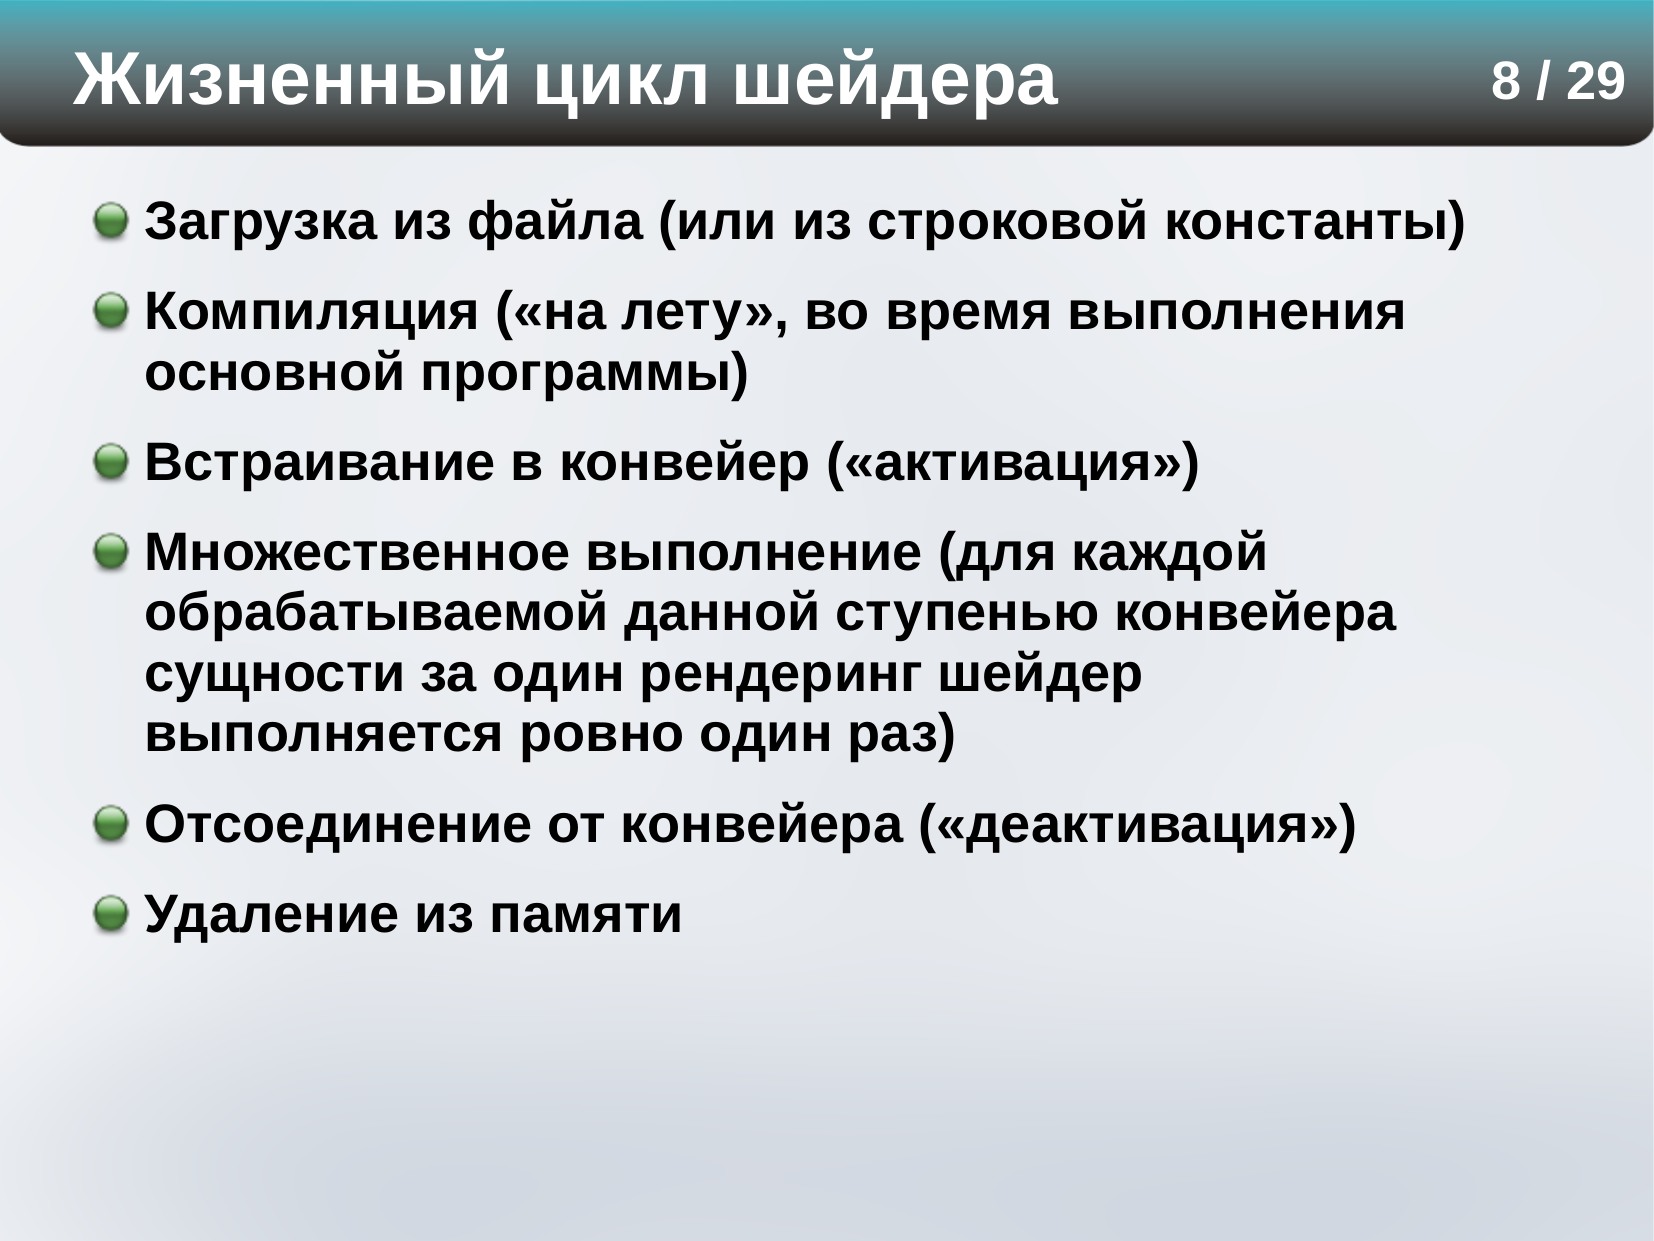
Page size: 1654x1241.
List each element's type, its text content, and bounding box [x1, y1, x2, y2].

text_box <номер> / 29 [1476, 42, 1654, 179]
picture [0, 0, 1654, 1241]
text_box Жизненный цикл шейдера [59, 29, 1359, 129]
text_box Загрузка из файла (или из строковой константы) Компиляция («на лету», во время выполнения основной программы) Встраивание в конвейер («активация») Множественное выполнение (для каждой обрабатываемой данной ступенью конвейера сущности за один рендеринг шейдер выполняется ровно один раз) Отсоединение от конвейера («деактивация») Удаление из памяти [70, 183, 1506, 975]
